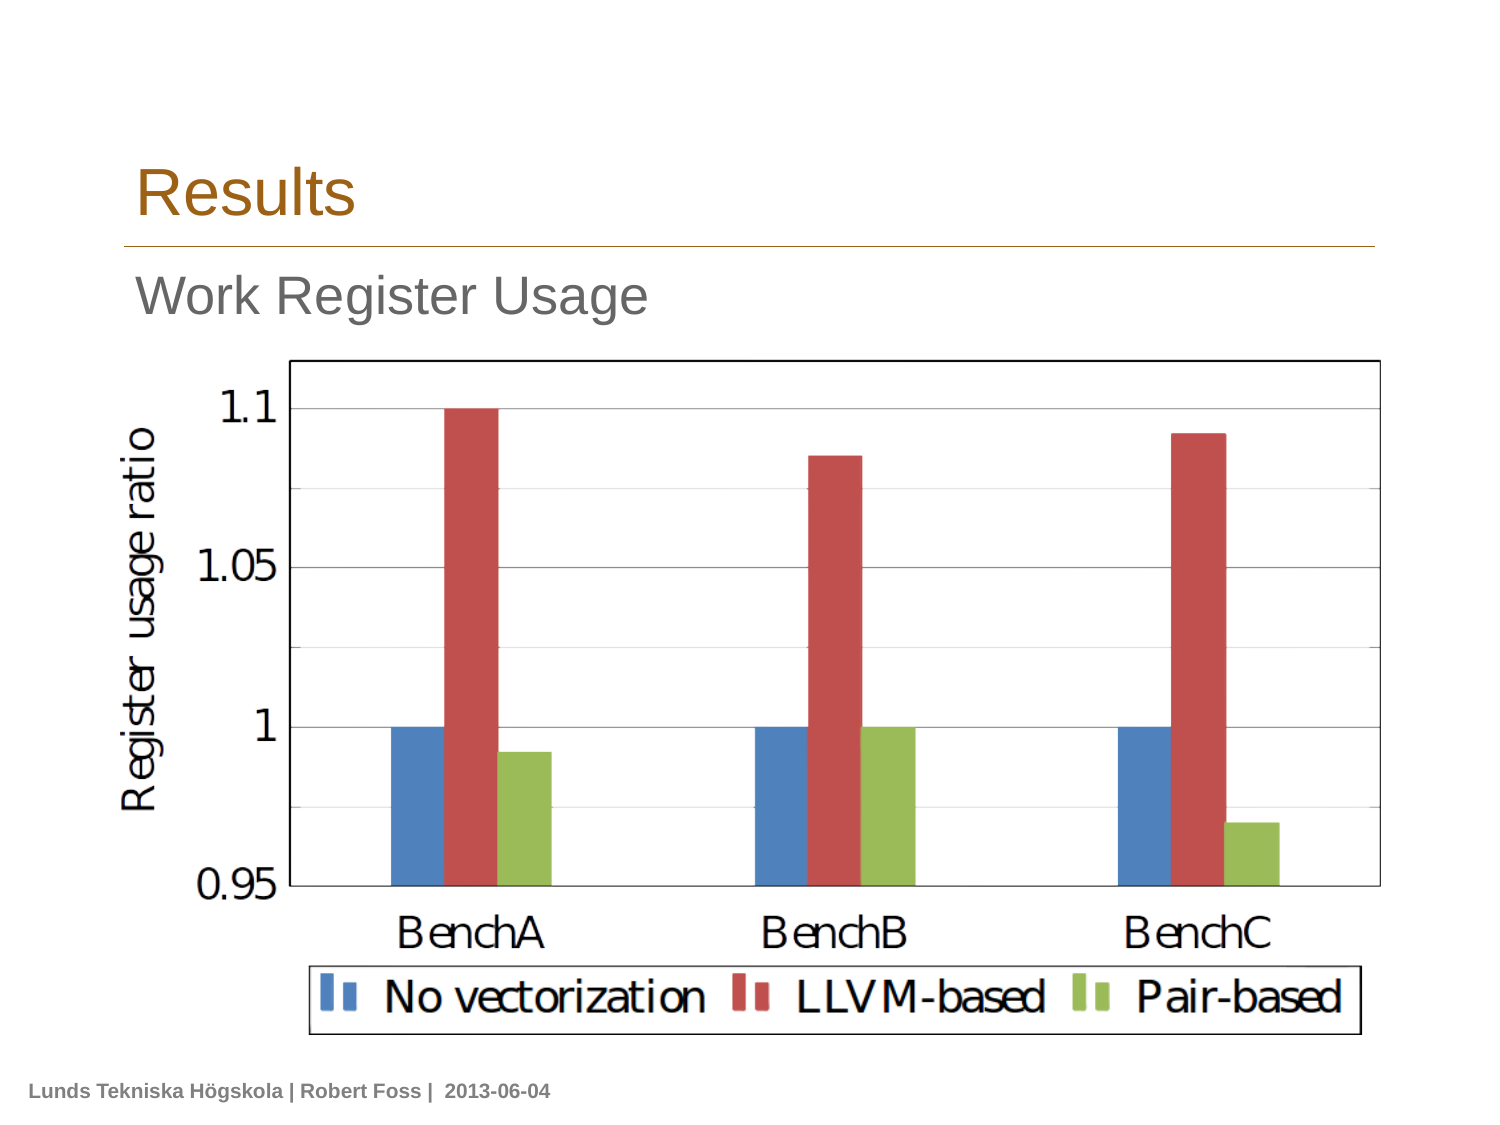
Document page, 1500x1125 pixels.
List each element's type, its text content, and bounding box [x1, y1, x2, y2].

picture [120, 344, 1381, 1036]
title Results [120, 120, 1500, 258]
title Work Register Usage [120, 239, 1035, 344]
